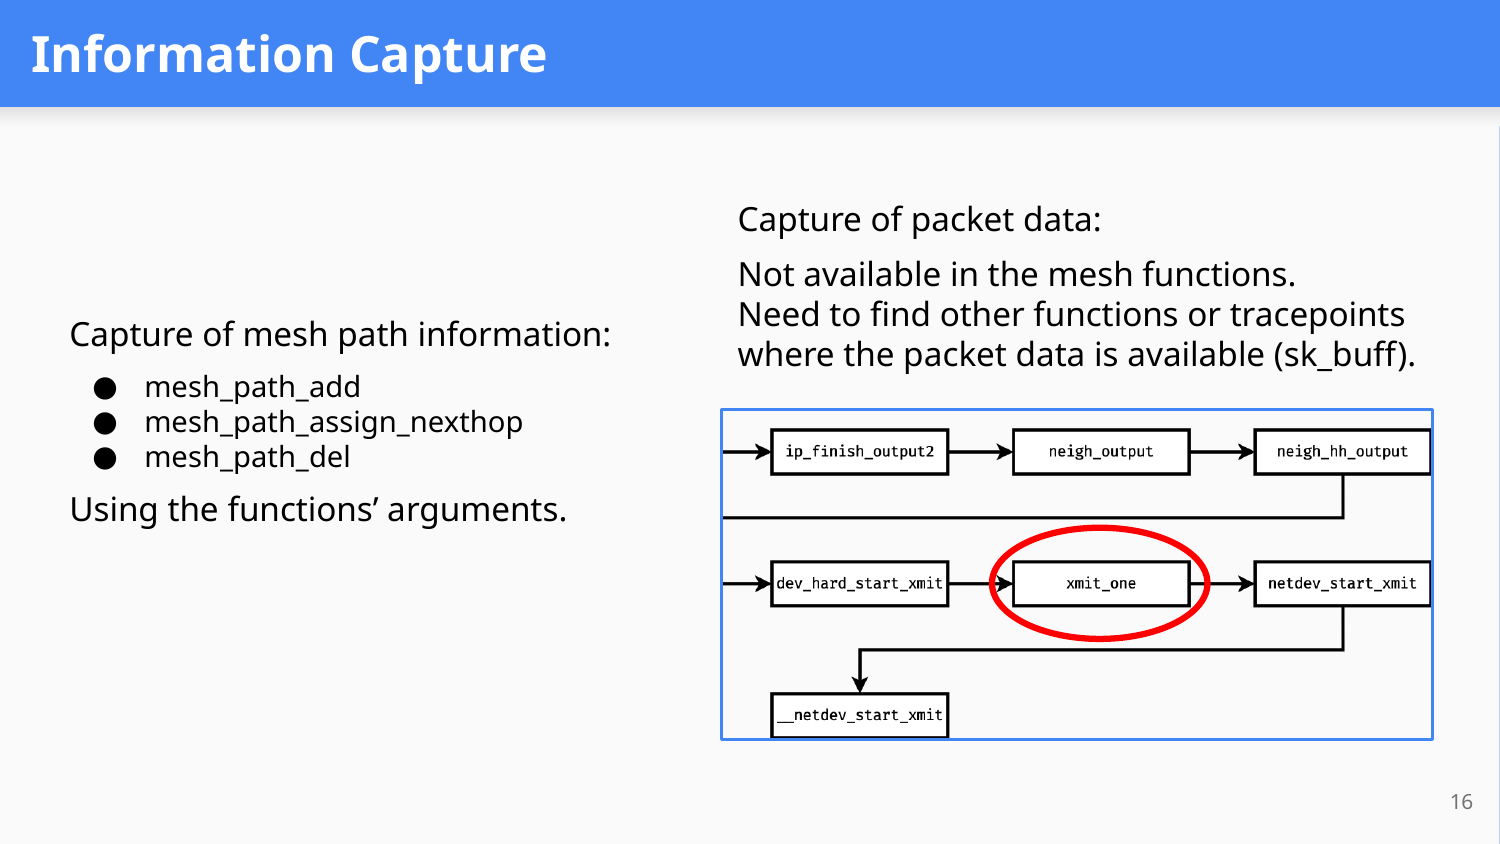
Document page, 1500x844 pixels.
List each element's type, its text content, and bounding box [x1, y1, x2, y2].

text_box Capture of packet data: Not available in the mesh functions. Need to find other functions or tracepoints where the packet data is available (sk_buff). [722, 183, 1463, 389]
picture [722, 410, 1432, 739]
title Information Capture [16, 2, 1464, 102]
text_box Capture of mesh path information: mesh_path_add mesh_path_assign_nexthop mesh_path_del Using the functions’ arguments. [54, 298, 641, 543]
slide_number 29 [1398, 770, 1489, 835]
